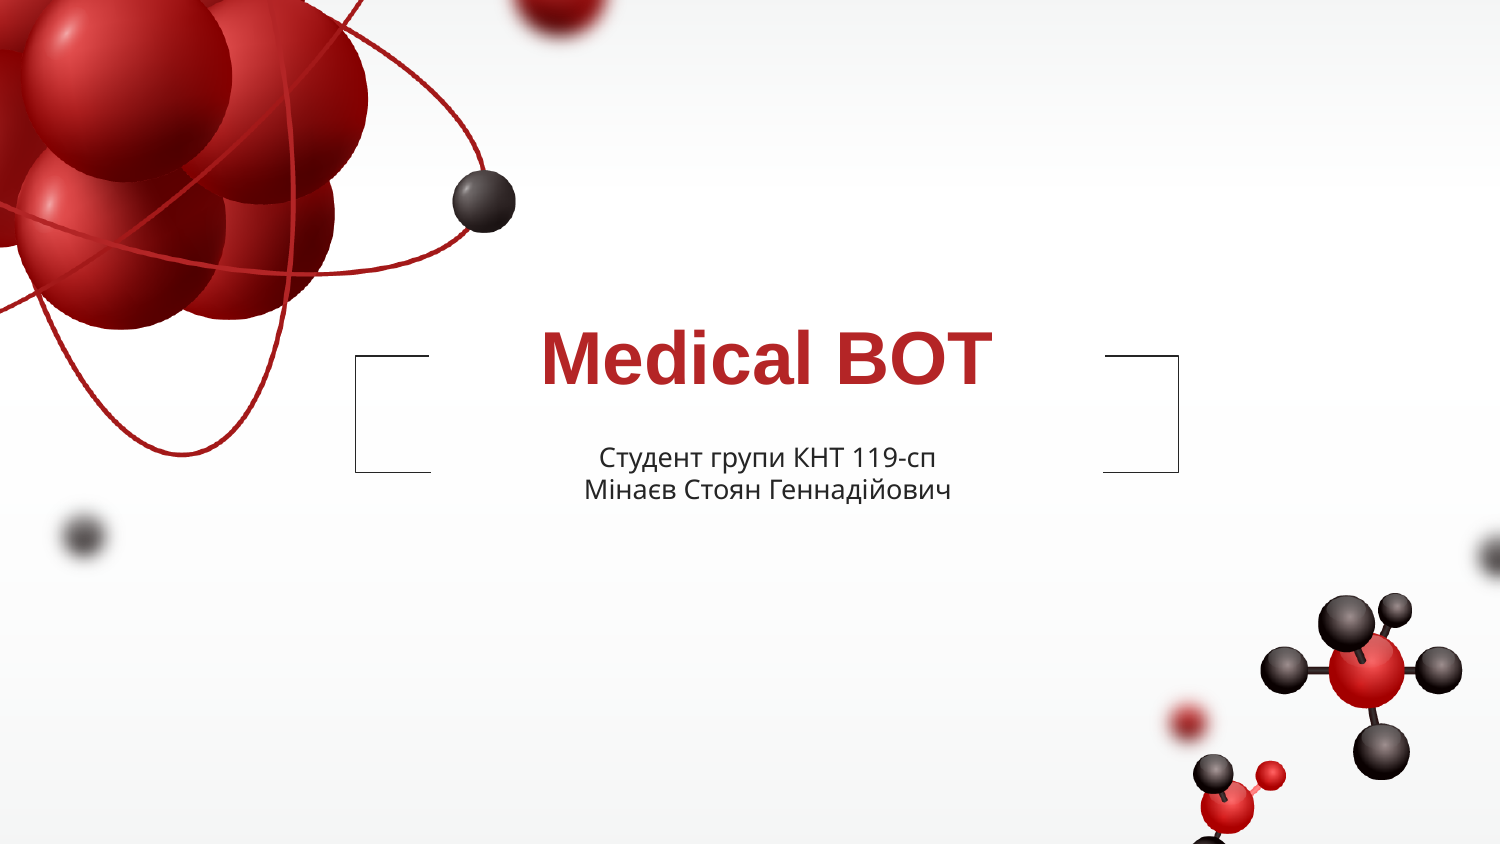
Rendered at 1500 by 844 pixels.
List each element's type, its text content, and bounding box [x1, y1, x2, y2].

picture [0, 0, 1500, 844]
subtitle Студент групи КНТ 119-сп Мінаєв Стоян Геннадійович [437, 414, 1099, 532]
title Medical BOT [430, 295, 1104, 414]
